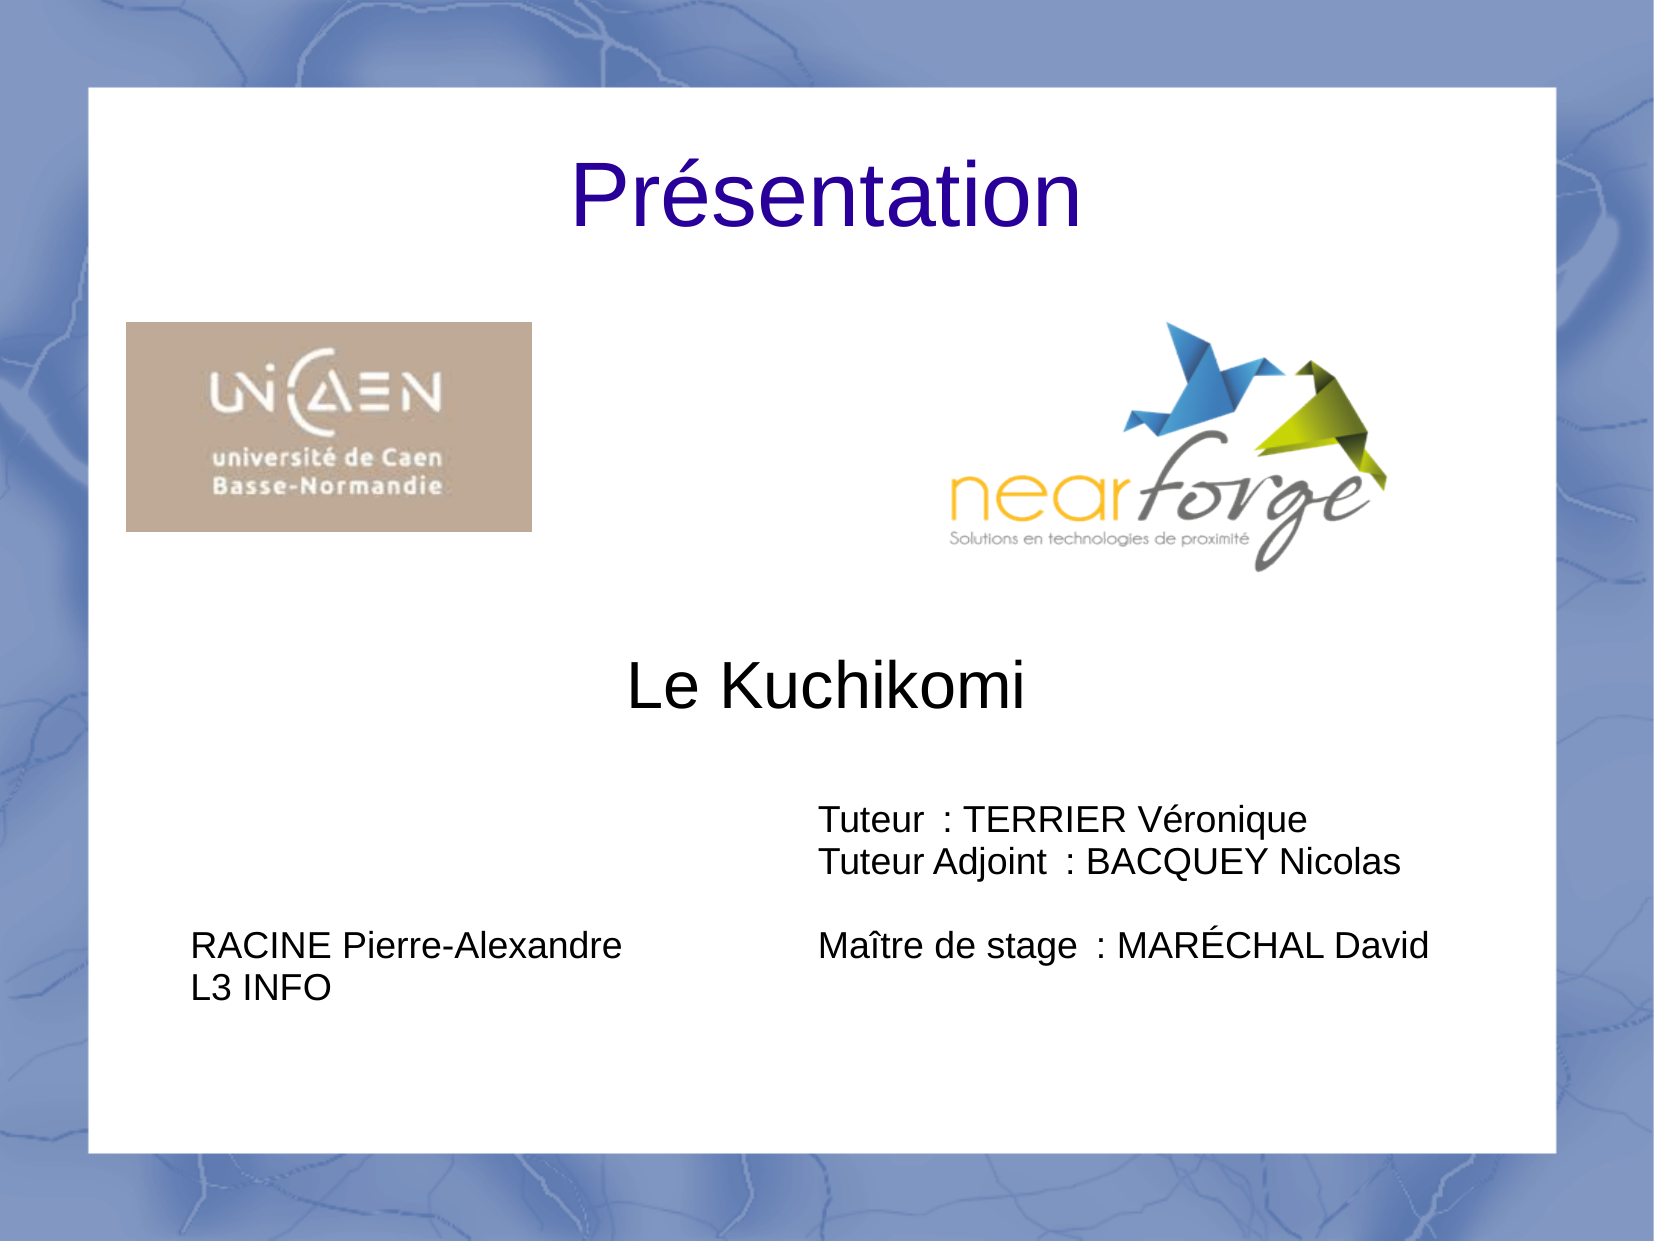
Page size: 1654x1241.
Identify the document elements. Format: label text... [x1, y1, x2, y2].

picture [0, 0, 1654, 1241]
text_box Tuteur : TERRIER Véronique Tuteur Adjoint : BACQUEY Nicolas Maître de stage : MARÉCHAL David [803, 791, 1512, 1028]
subtitle Le Kuchikomi [147, 325, 1506, 1045]
title Présentation [118, 90, 1536, 298]
text_box RACINE Pierre-Alexandre L3 INFO [175, 916, 638, 1016]
